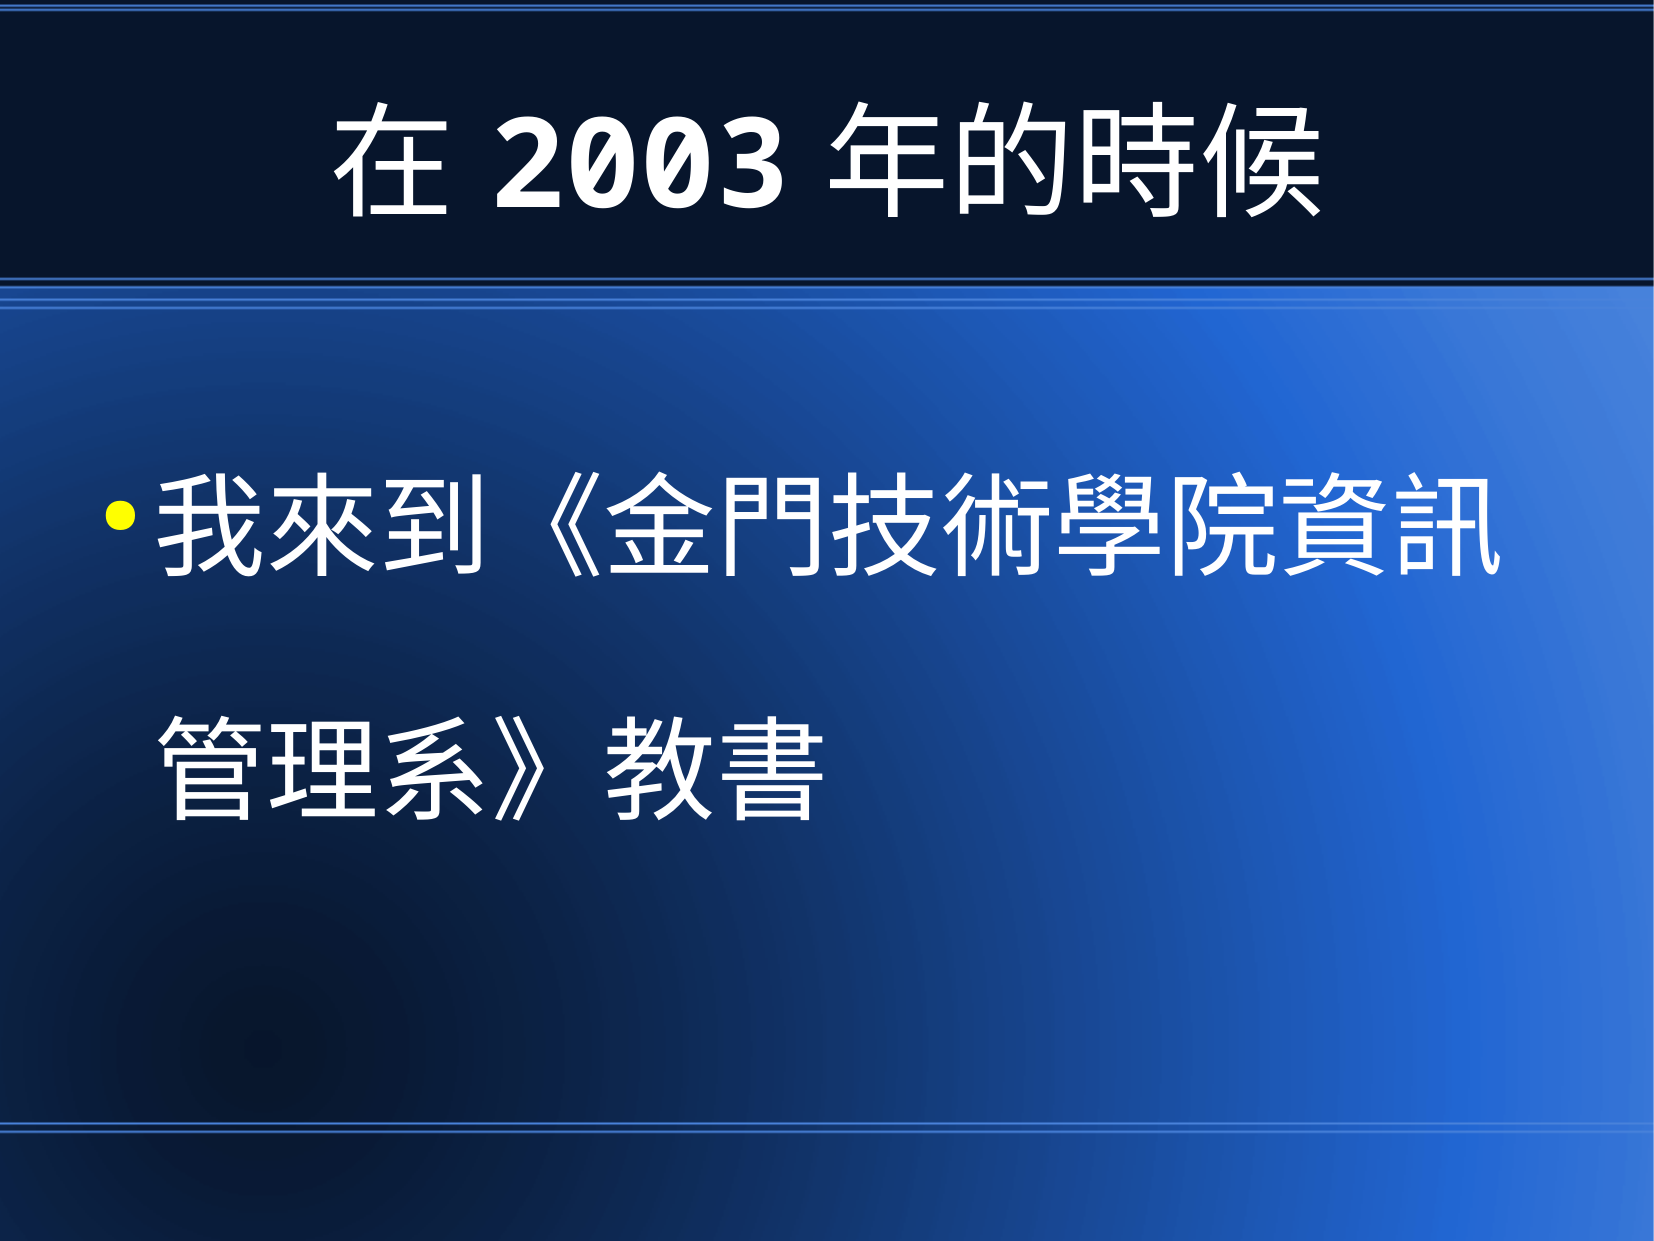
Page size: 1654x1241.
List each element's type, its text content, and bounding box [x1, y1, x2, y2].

picture [0, 0, 1654, 1241]
list 我來到《金門技術學院資訊管理系》教書 [82, 355, 1571, 1241]
title 在2003年的時候 [82, 49, 1571, 257]
